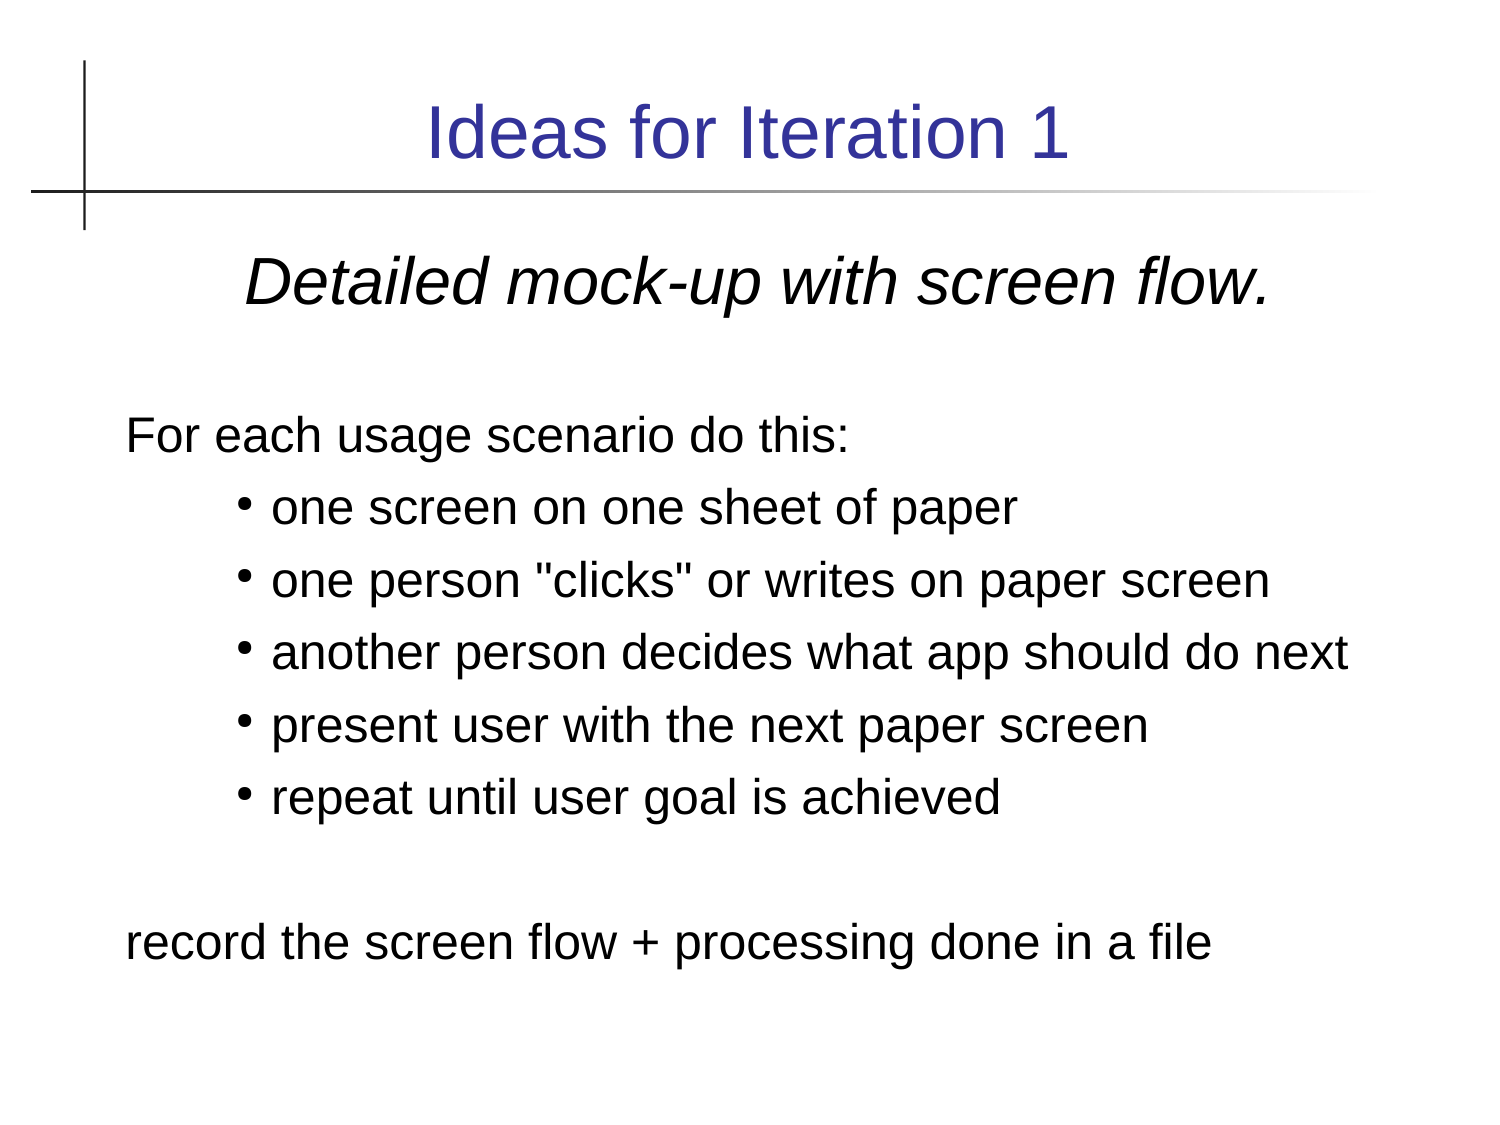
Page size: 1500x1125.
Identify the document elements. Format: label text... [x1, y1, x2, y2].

title Ideas for Iteration 1 [100, 42, 1397, 182]
list Detailed mock-up with screen flow. For each usage scenario do this: one screen on one sheet of paper one person "clicks" or writes on paper screen another person decides what app should do next present user with the next paper screen repeat until user goal is achieved record the screen flow + processing done in a file [110, 229, 1408, 1051]
